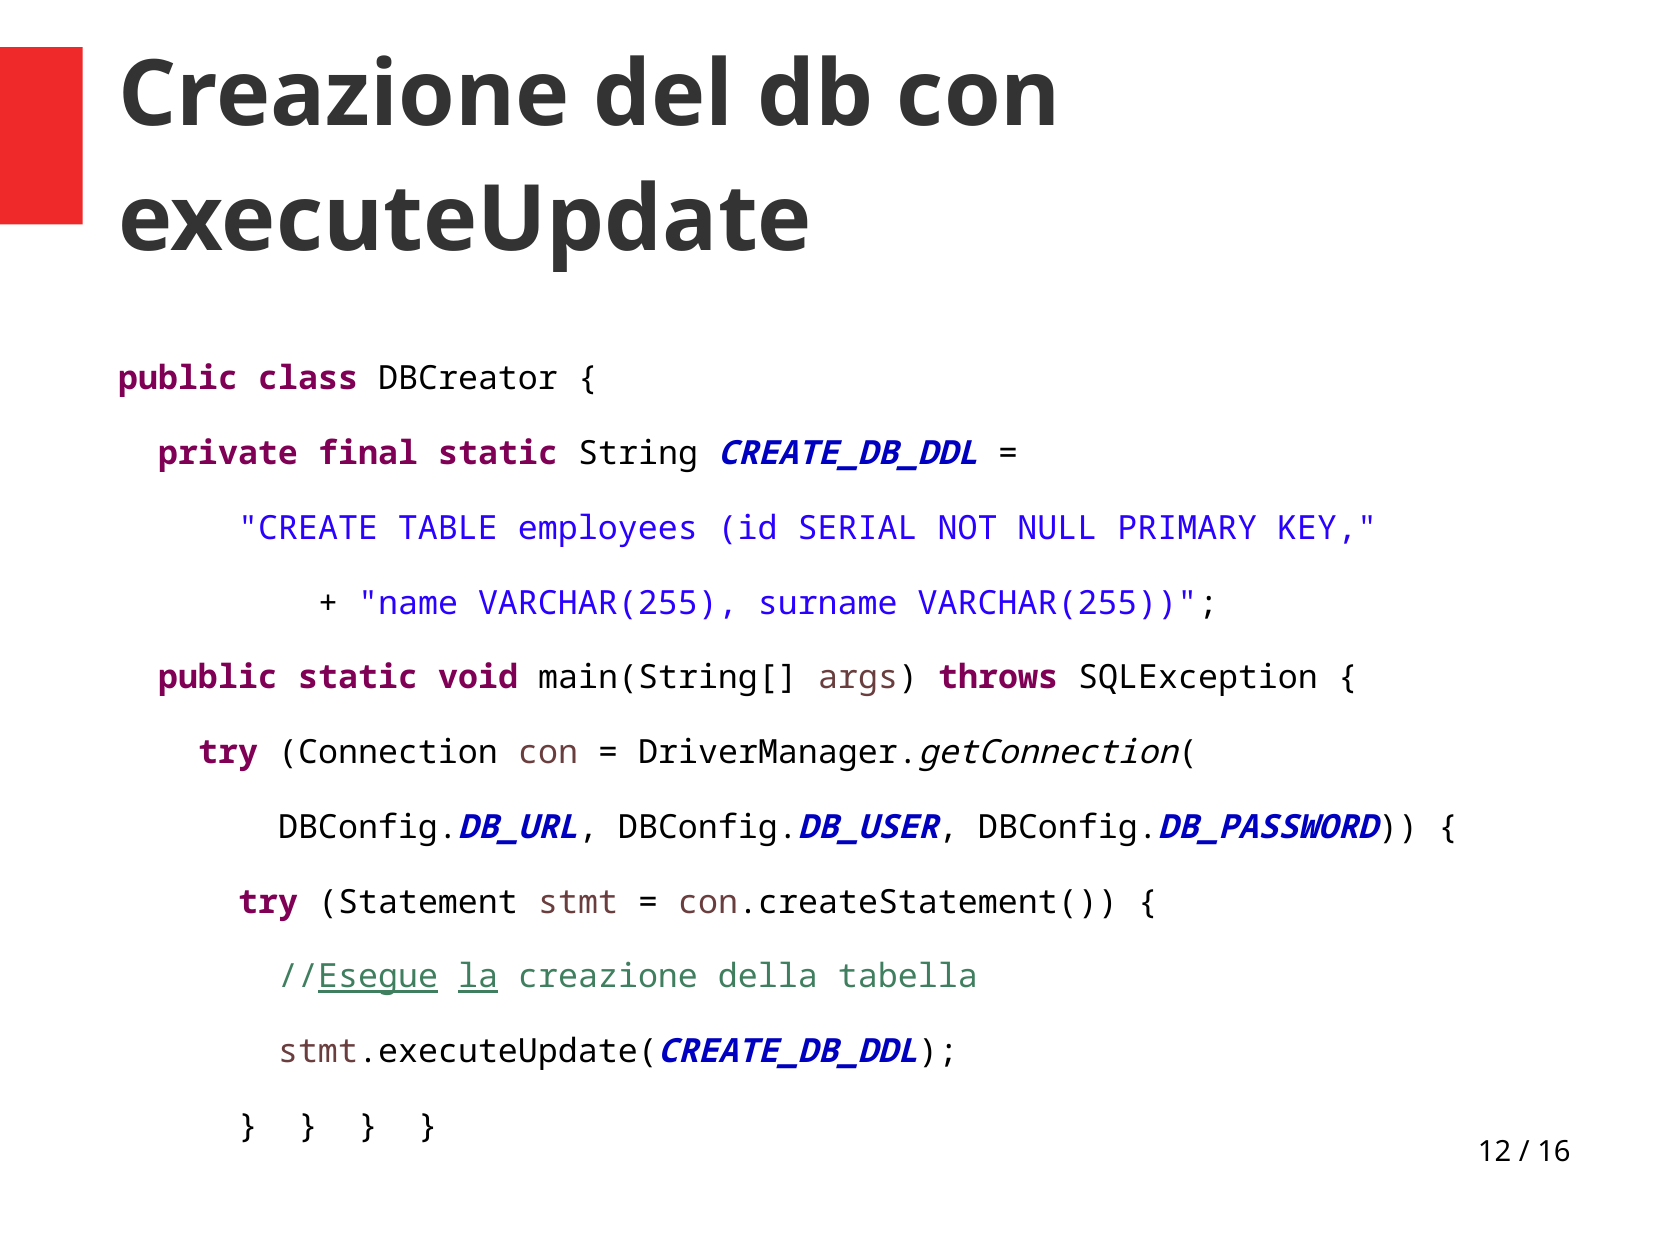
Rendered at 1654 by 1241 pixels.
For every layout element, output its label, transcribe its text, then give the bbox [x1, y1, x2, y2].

title Creazione del db con executeUpdate [118, 45, 1571, 260]
list public class DBCreator { private final static String CREATE_DB_DDL = "CREATE TABLE employees (id SERIAL NOT NULL PRIMARY KEY," + "name VARCHAR(255), surname VARCHAR(255))"; public static void main(String[] args) throws SQLException { try (Connection con = DriverManager.getConnection( DBConfig.DB_URL, DBConfig.DB_USER, DBConfig.DB_PASSWORD)) { try (Statement stmt = con.createStatement()) { //Esegue la creazione della tabella stmt.executeUpdate(CREATE_DB_DDL); } } } } [118, 354, 1536, 1074]
